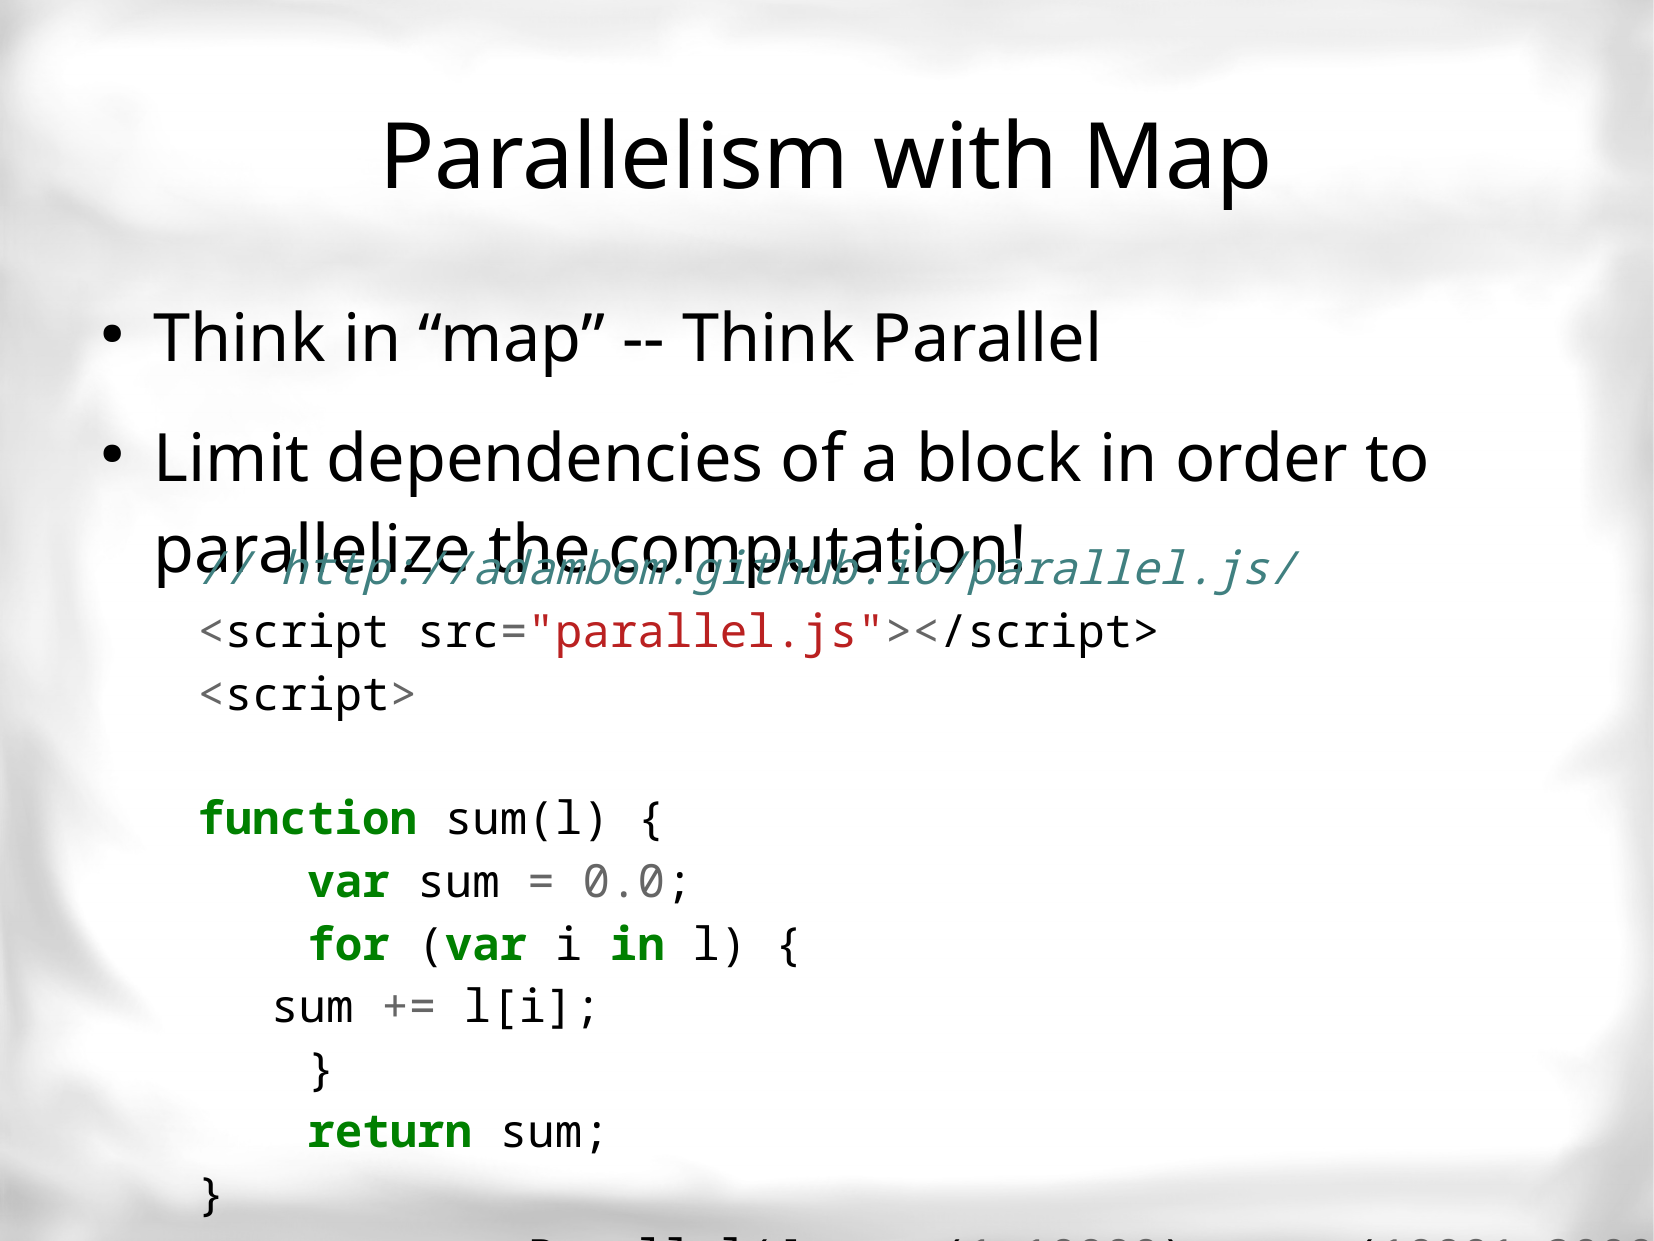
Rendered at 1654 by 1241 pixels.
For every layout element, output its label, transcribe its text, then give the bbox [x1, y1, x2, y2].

title Parallelism with Map [82, 49, 1571, 257]
picture [0, 0, 1654, 1241]
list Think in “map” -- Think Parallel Limit dependencies of a block in order to parallelize the computation! [82, 290, 1538, 1010]
text_box // http://adambom.github.io/parallel.js/ <script src="parallel.js"></script> <script> function sum(l) { var sum = 0.0; for (var i in l) { sum += l[i]; } return sum; } var p = new Parallel([range(1,10000),range(10001,20000), range(20001,30000)]); p.map(sum).reduce(sum).then(alert); [182, 528, 1501, 1241]
